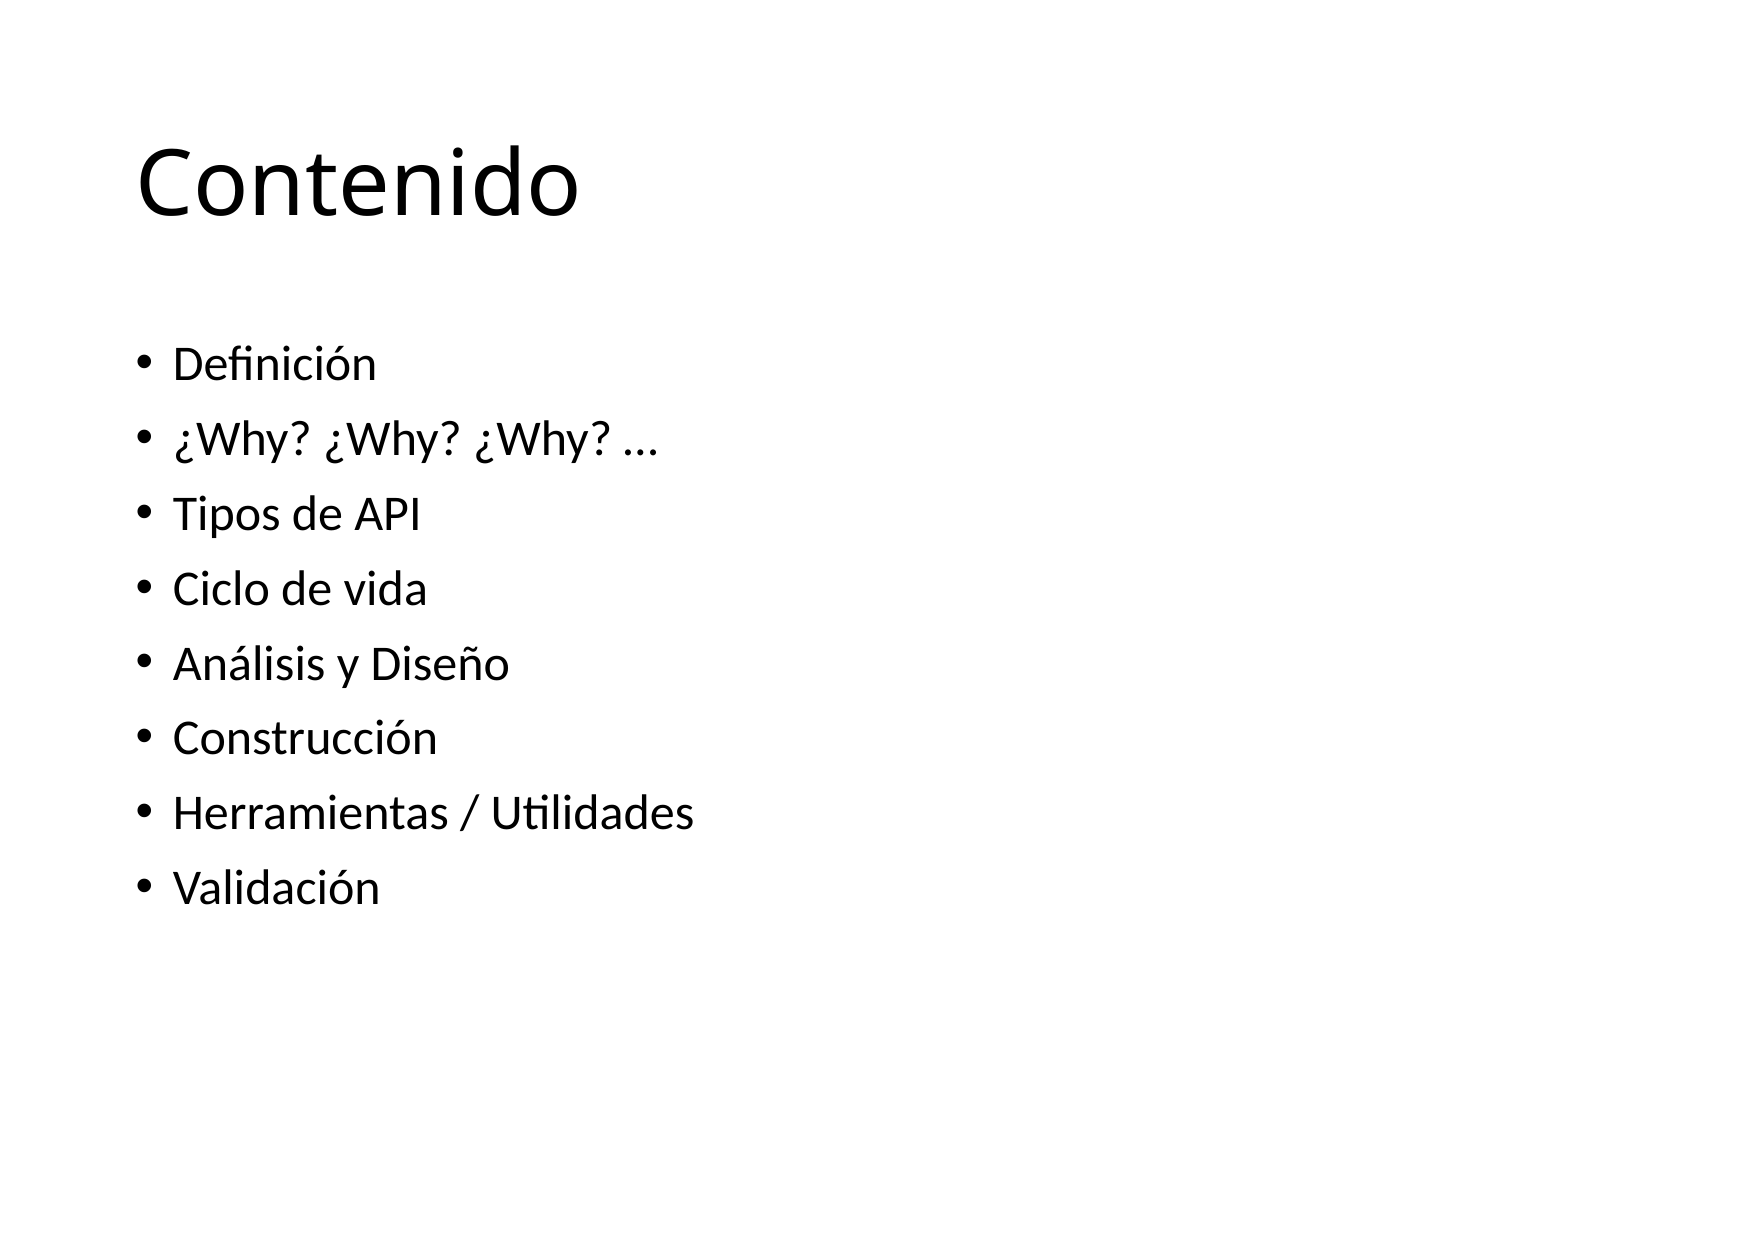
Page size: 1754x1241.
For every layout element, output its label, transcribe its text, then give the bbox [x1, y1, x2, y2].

list Definición ¿Why? ¿Why? ¿Why? … Tipos de API Ciclo de vida Análisis y Diseño Construcción Herramientas / Utilidades Validación [120, 330, 1634, 1117]
title Contenido [120, 65, 1634, 306]
